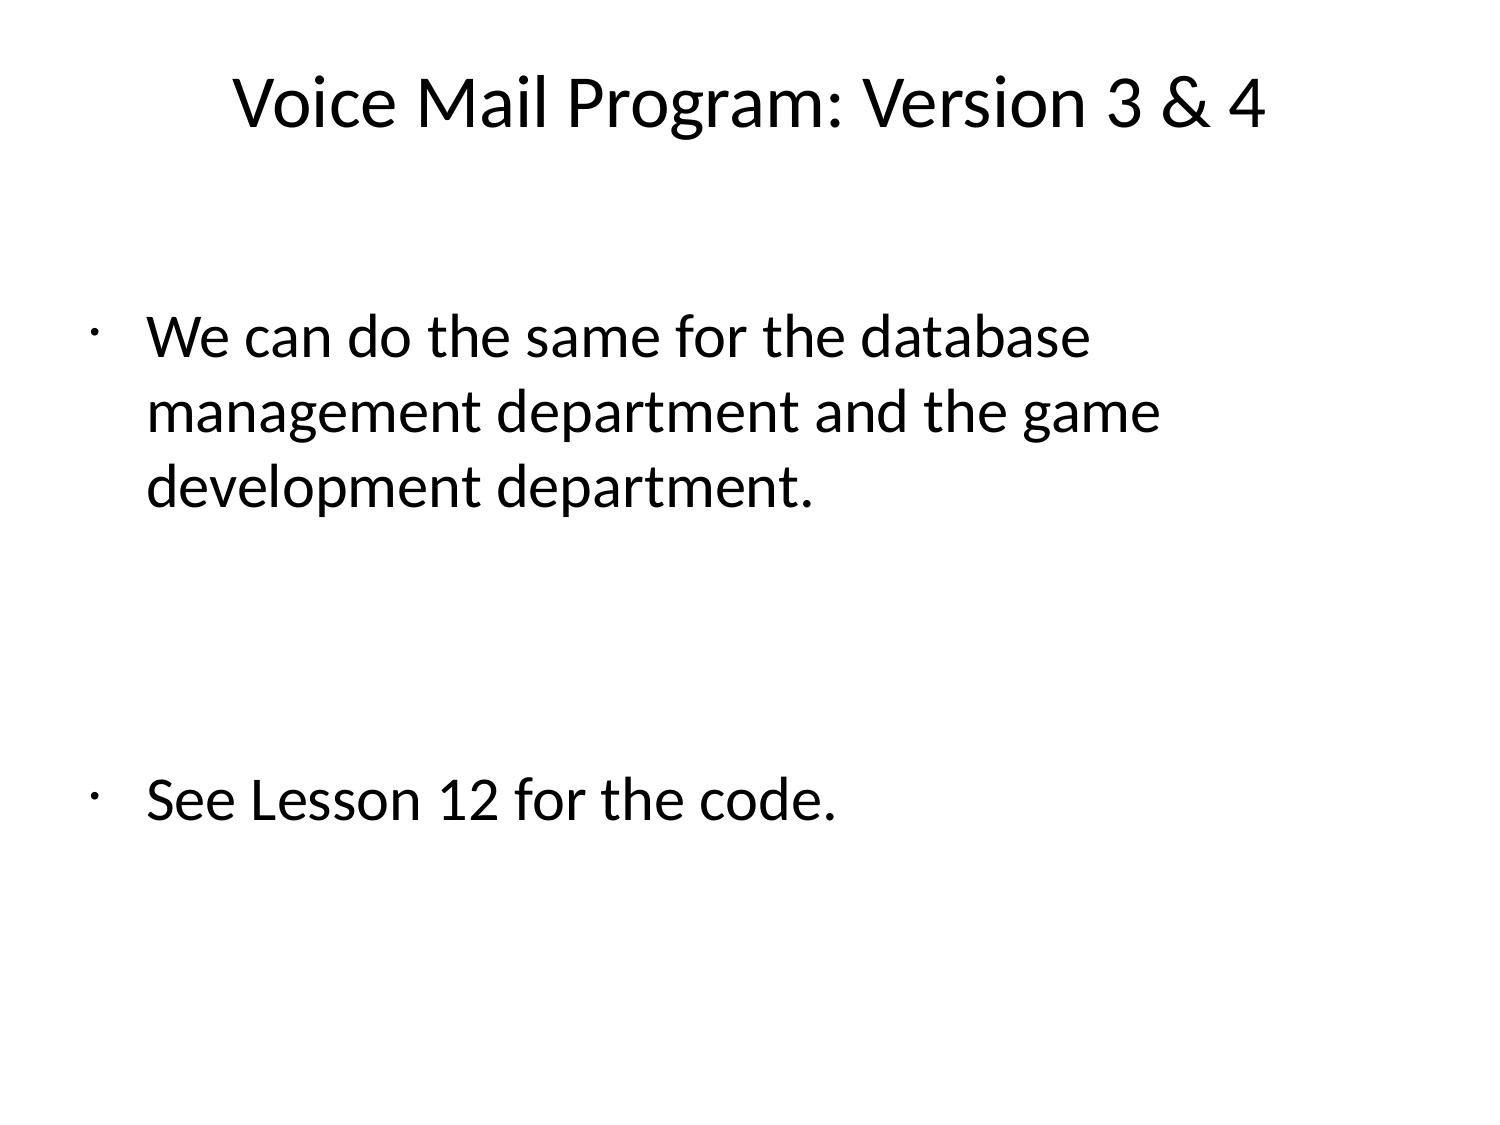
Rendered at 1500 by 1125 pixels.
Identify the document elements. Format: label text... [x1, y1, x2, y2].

list We can do the same for the database management department and the game development department. See Lesson 12 for the code. [75, 287, 1325, 955]
title Voice Mail Program: Version 3 & 4 [75, 45, 1425, 233]
